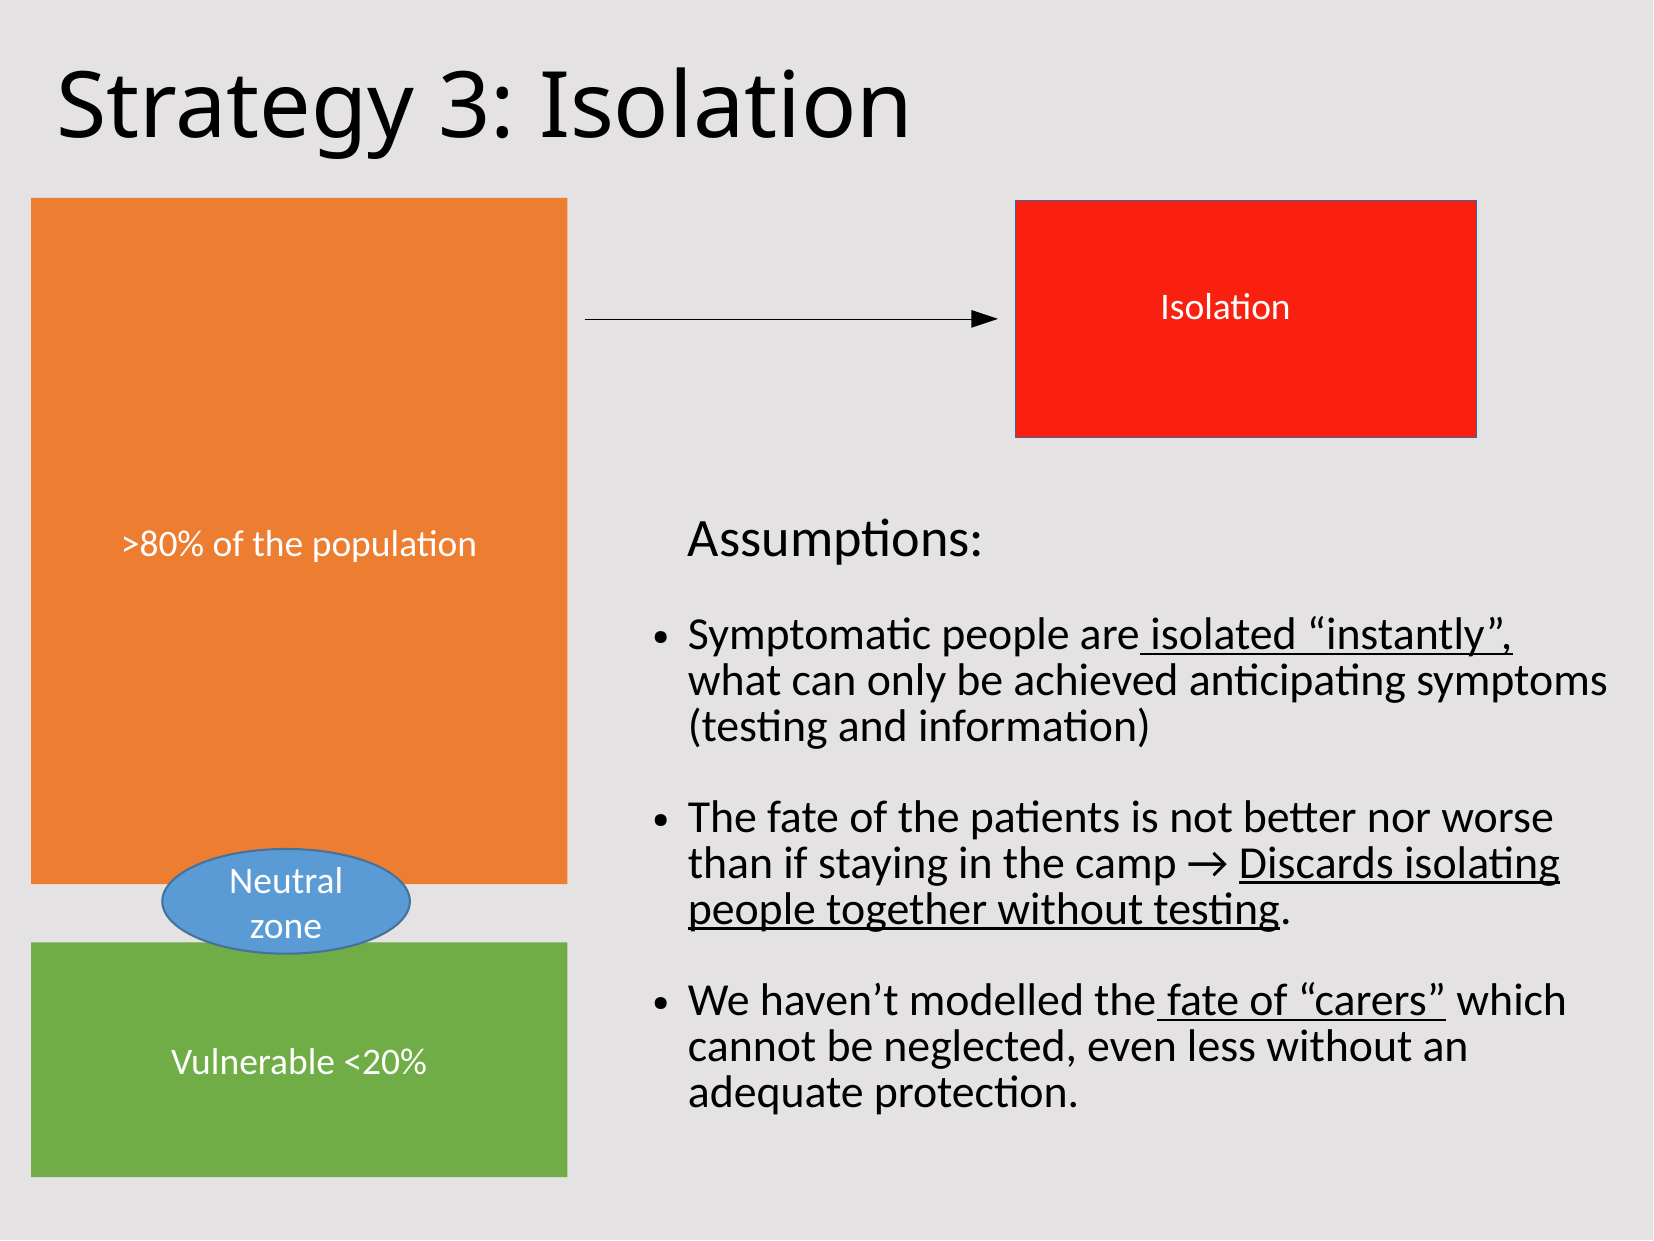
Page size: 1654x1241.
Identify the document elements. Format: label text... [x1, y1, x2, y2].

text_box >80% of the population [31, 197, 568, 885]
text_box Vulnerable <20% [31, 942, 568, 1178]
text_box Assumptions: Symptomatic people are isolated “instantly”, what can only be achieved anticipating symptoms (testing and information) The fate of the patients is not better nor worse than if staying in the camp → Discards isolating people together without testing. We haven’t modelled the fate of “carers” which cannot be neglected, even less without an adequate protection. [637, 507, 1630, 1127]
text_box Strategy 3: Isolation [41, 31, 1601, 181]
text_box Neutral zone [162, 848, 410, 954]
text_box [1015, 200, 1477, 438]
text_box Isolation [1145, 283, 1533, 337]
